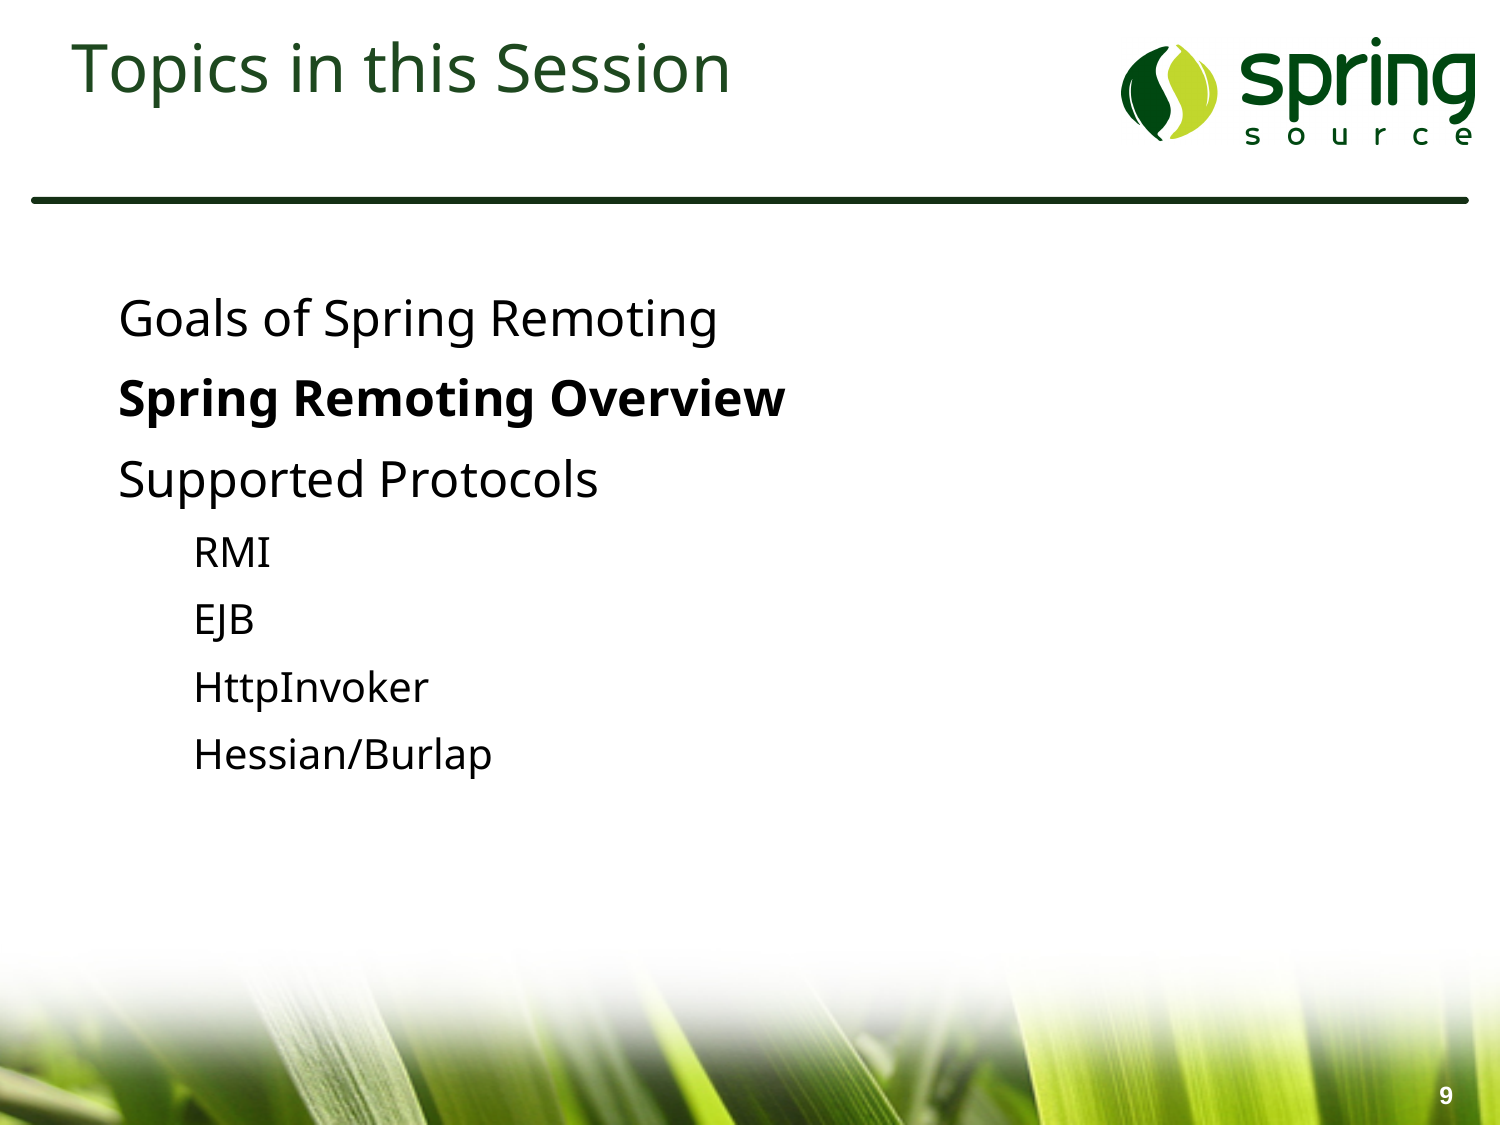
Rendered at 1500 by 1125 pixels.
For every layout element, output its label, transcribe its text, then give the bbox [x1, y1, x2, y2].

title Topics in this Session [56, 13, 1089, 176]
picture [0, 944, 1500, 1125]
picture [1121, 37, 1475, 145]
list Goals of Spring Remoting Spring Remoting Overview Supported Protocols RMI EJB HttpInvoker Hessian/Burlap [103, 275, 1394, 938]
